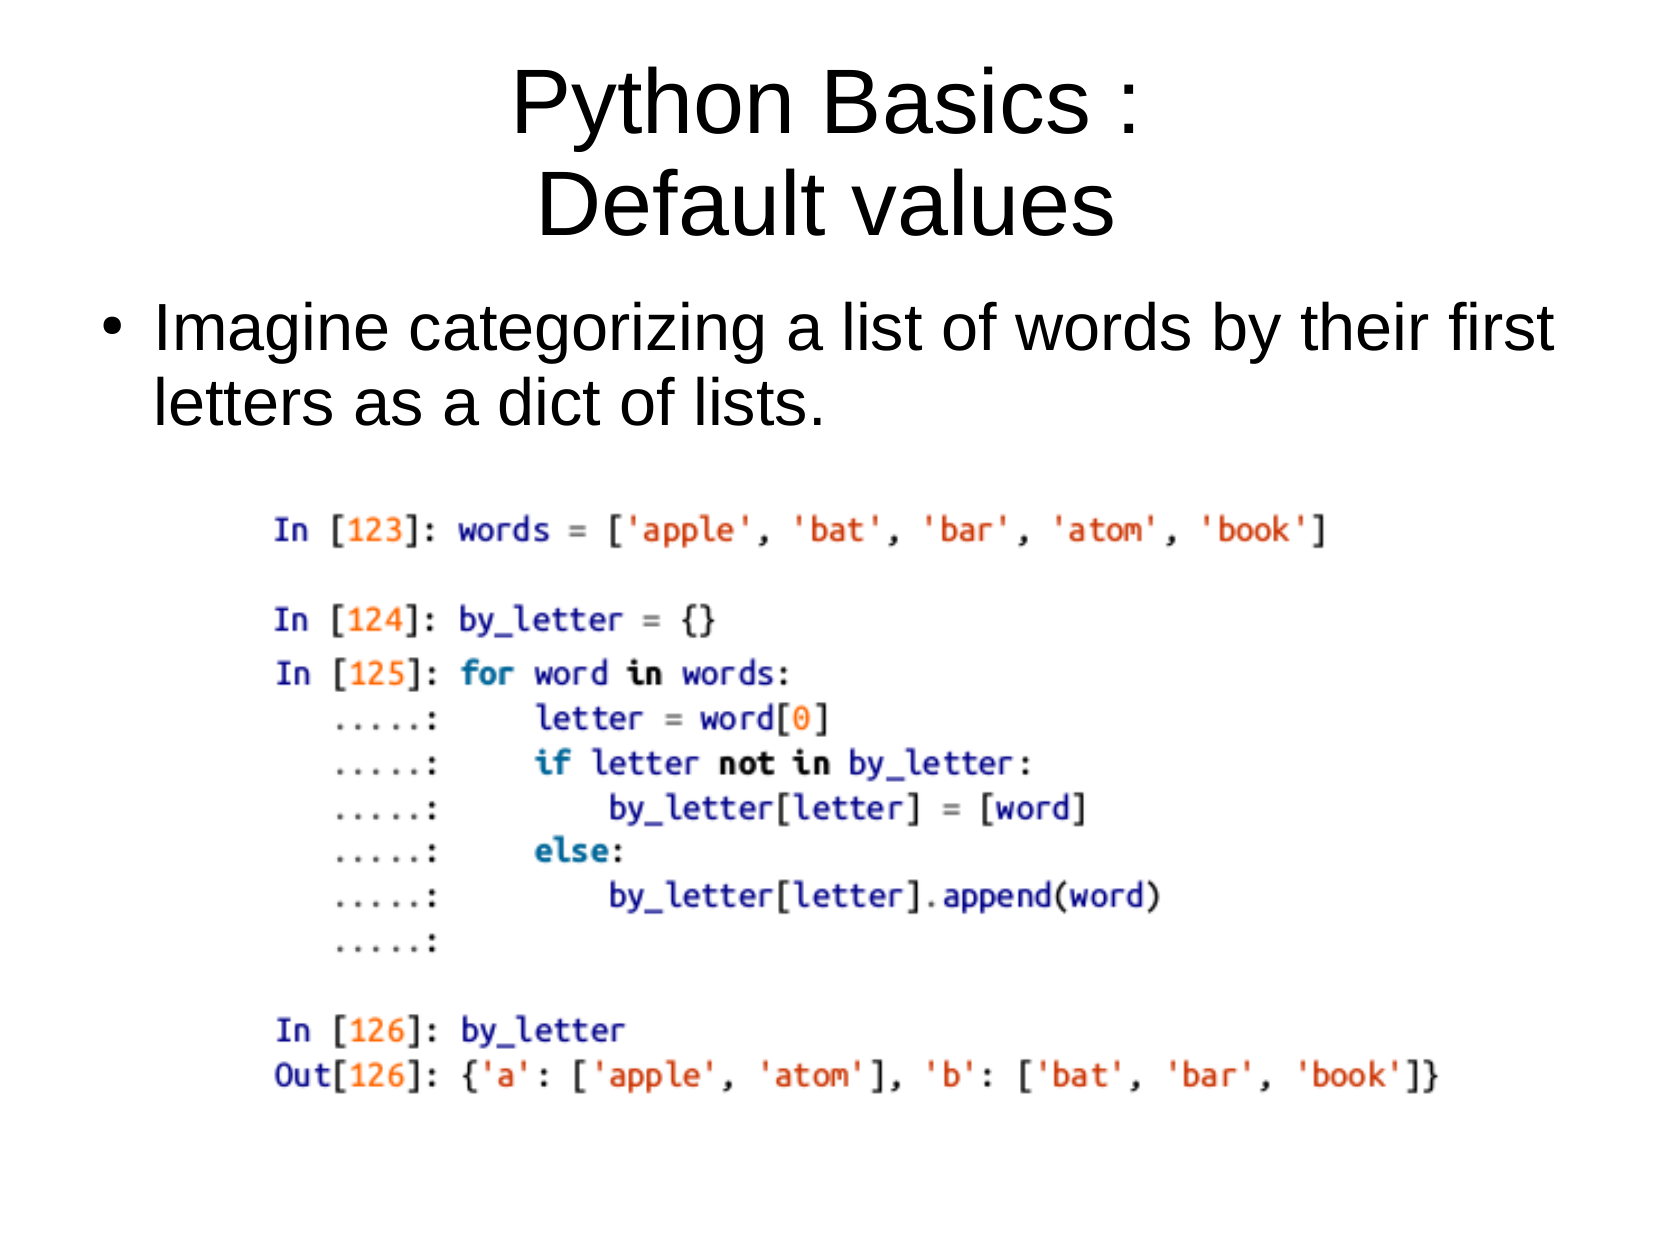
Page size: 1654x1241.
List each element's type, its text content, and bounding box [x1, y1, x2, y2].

list Imagine categorizing a list of words by their first letters as a dict of lists. [82, 290, 1571, 1010]
title Python Basics : Default values [82, 49, 1571, 257]
picture [271, 499, 1449, 1096]
